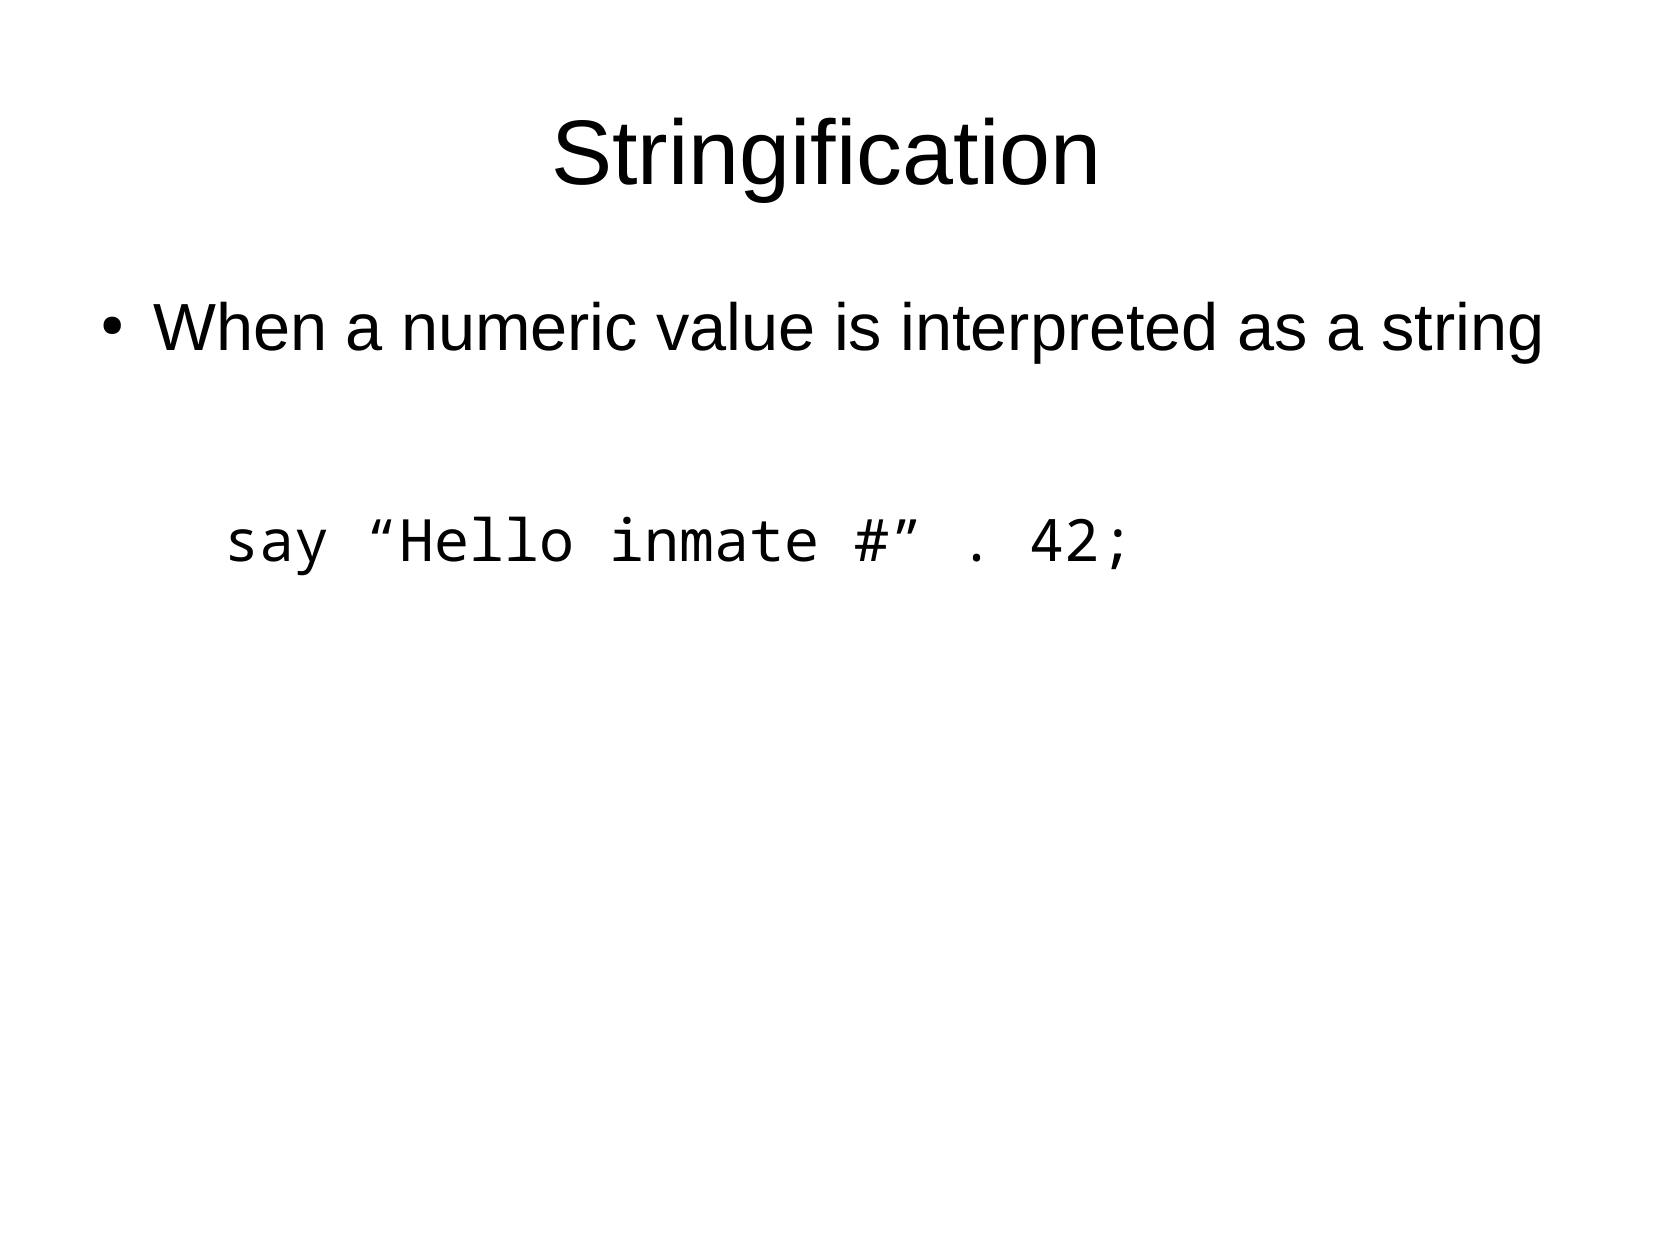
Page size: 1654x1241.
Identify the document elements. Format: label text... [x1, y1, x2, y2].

title Stringification [82, 49, 1571, 257]
list When a numeric value is interpreted as a string say “Hello inmate #” . 42; [82, 290, 1571, 1010]
